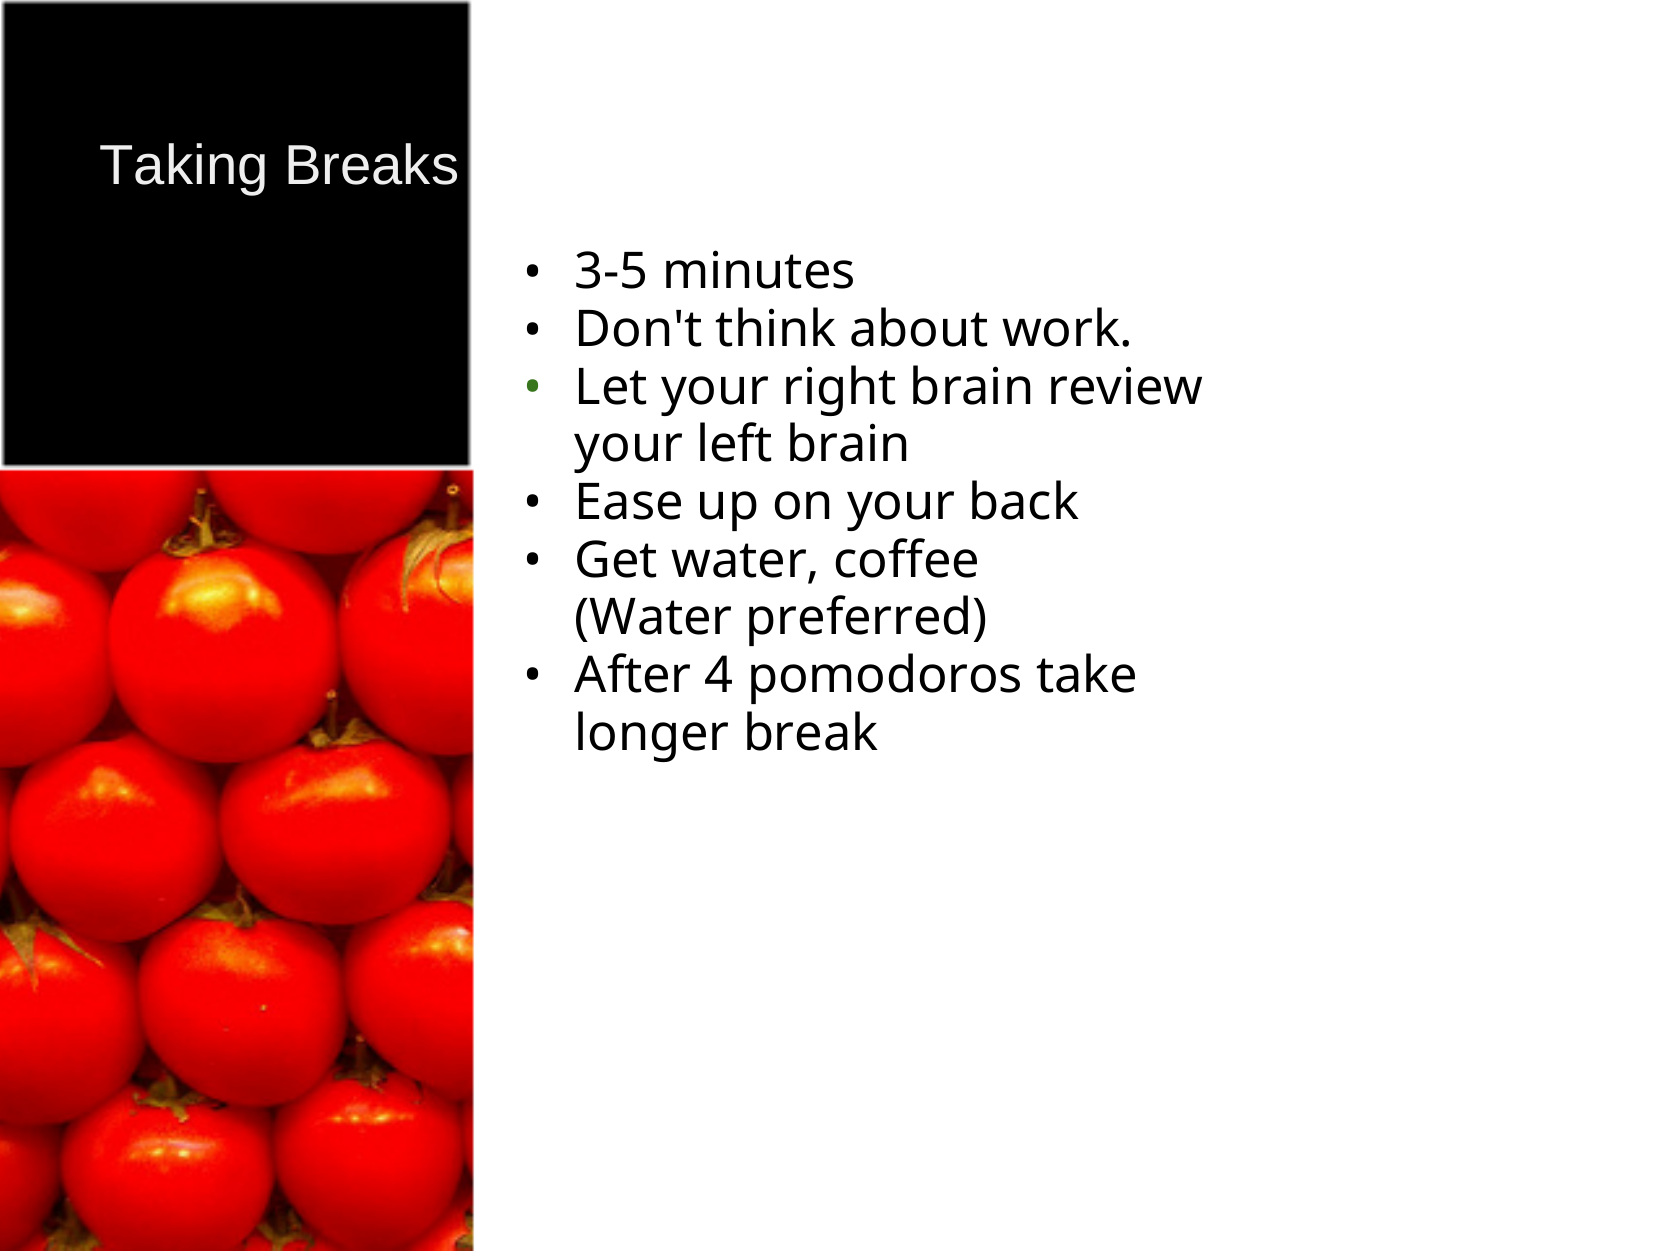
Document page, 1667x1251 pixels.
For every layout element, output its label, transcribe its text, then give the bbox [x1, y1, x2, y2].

text_box Taking Breaks [23, 133, 460, 198]
list 3-5 minutes Don't think about work. Let your right brain review your left brain Ease up on your back Get water, coffee (Water preferred) After 4 pomodoros take longer break [507, 242, 1301, 763]
picture [0, 0, 1667, 1251]
